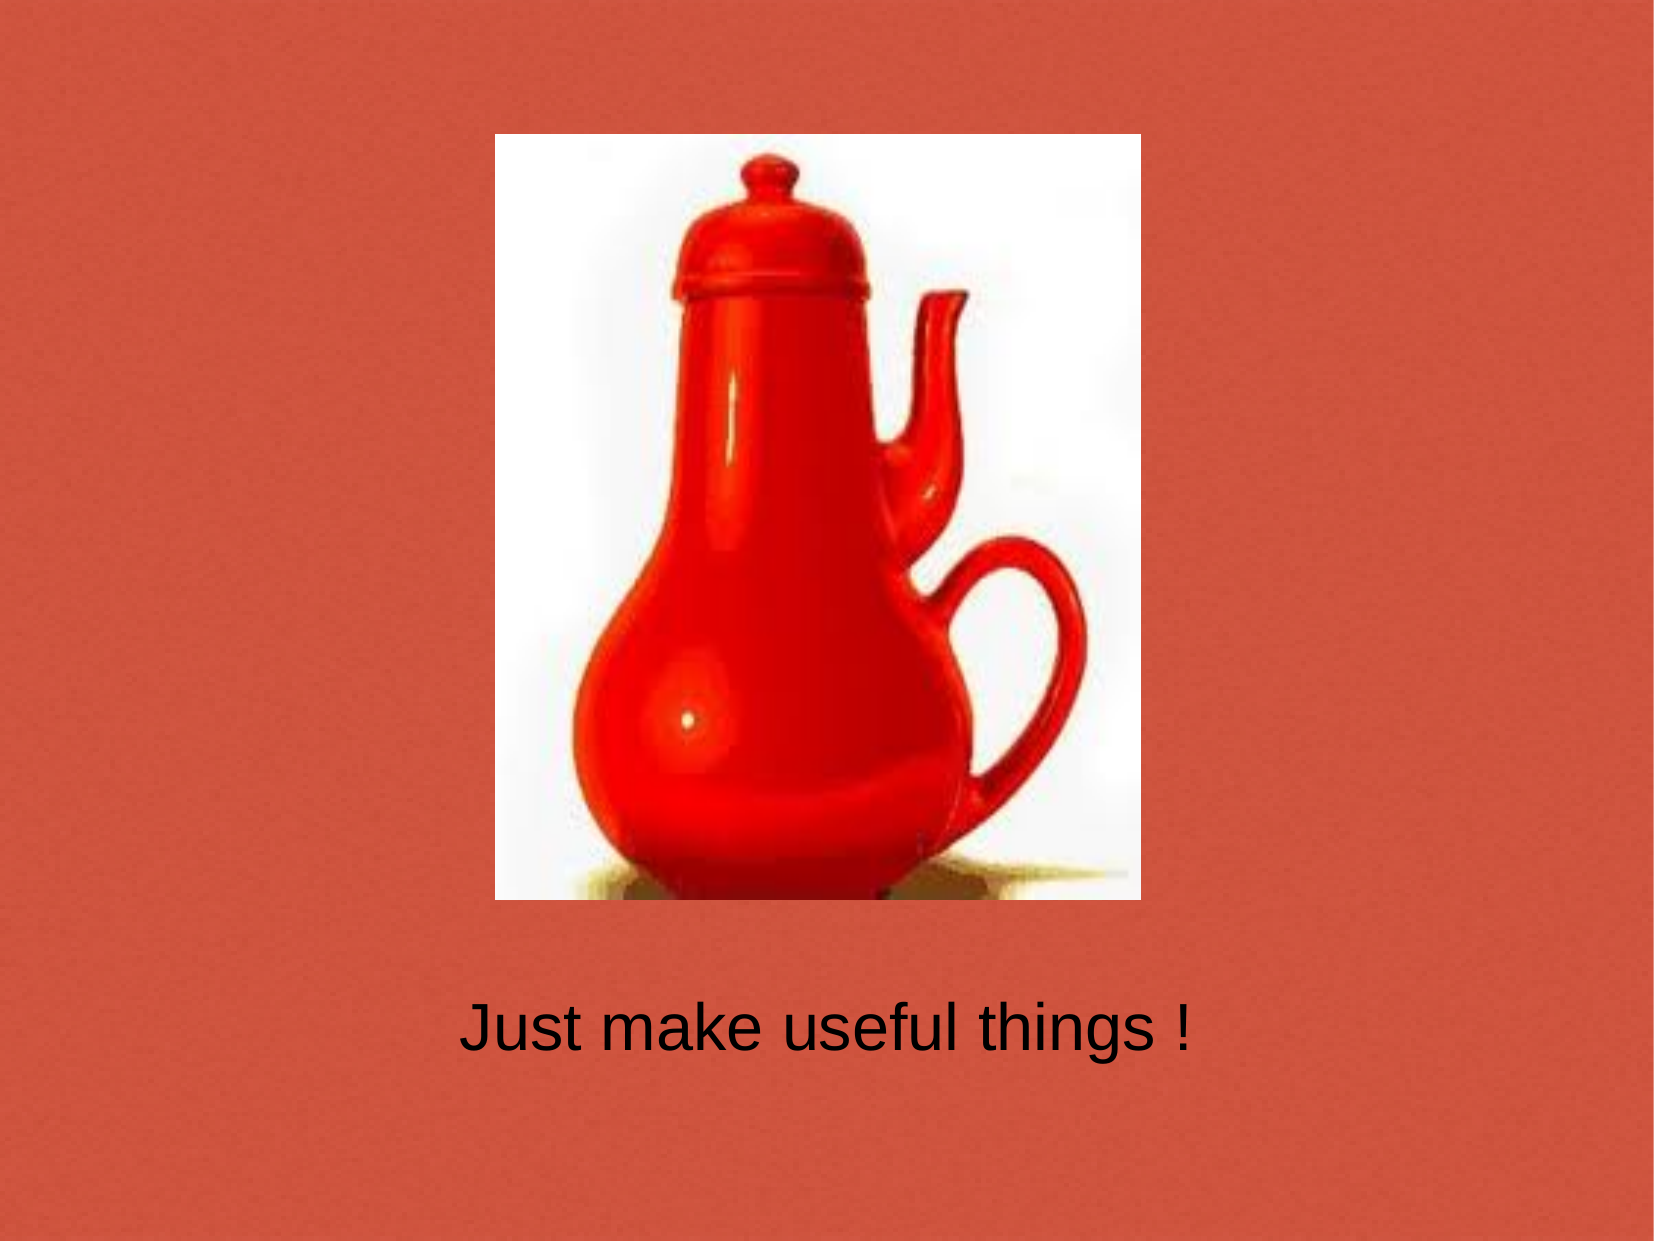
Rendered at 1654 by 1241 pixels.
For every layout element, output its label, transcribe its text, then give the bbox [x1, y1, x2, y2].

subtitle Just make useful things ! [82, 49, 1571, 1109]
picture [0, 0, 1654, 1241]
